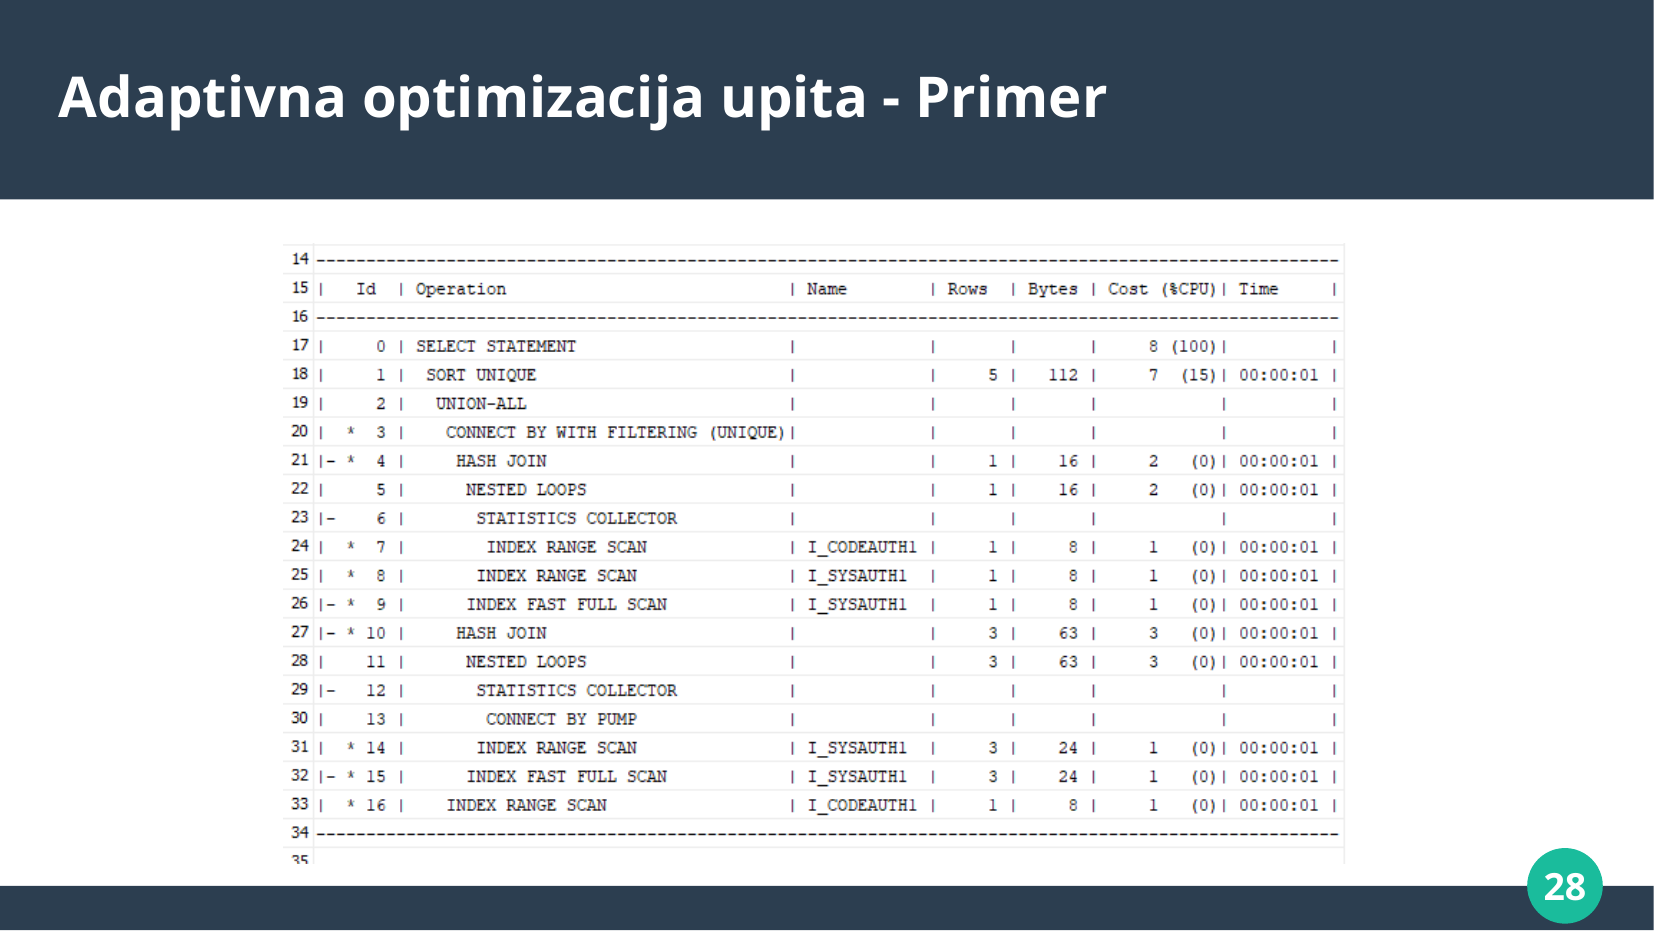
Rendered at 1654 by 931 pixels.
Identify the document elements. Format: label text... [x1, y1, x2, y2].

picture [283, 243, 1371, 864]
title Adaptivna optimizacija upita - Primer [59, 37, 1595, 155]
